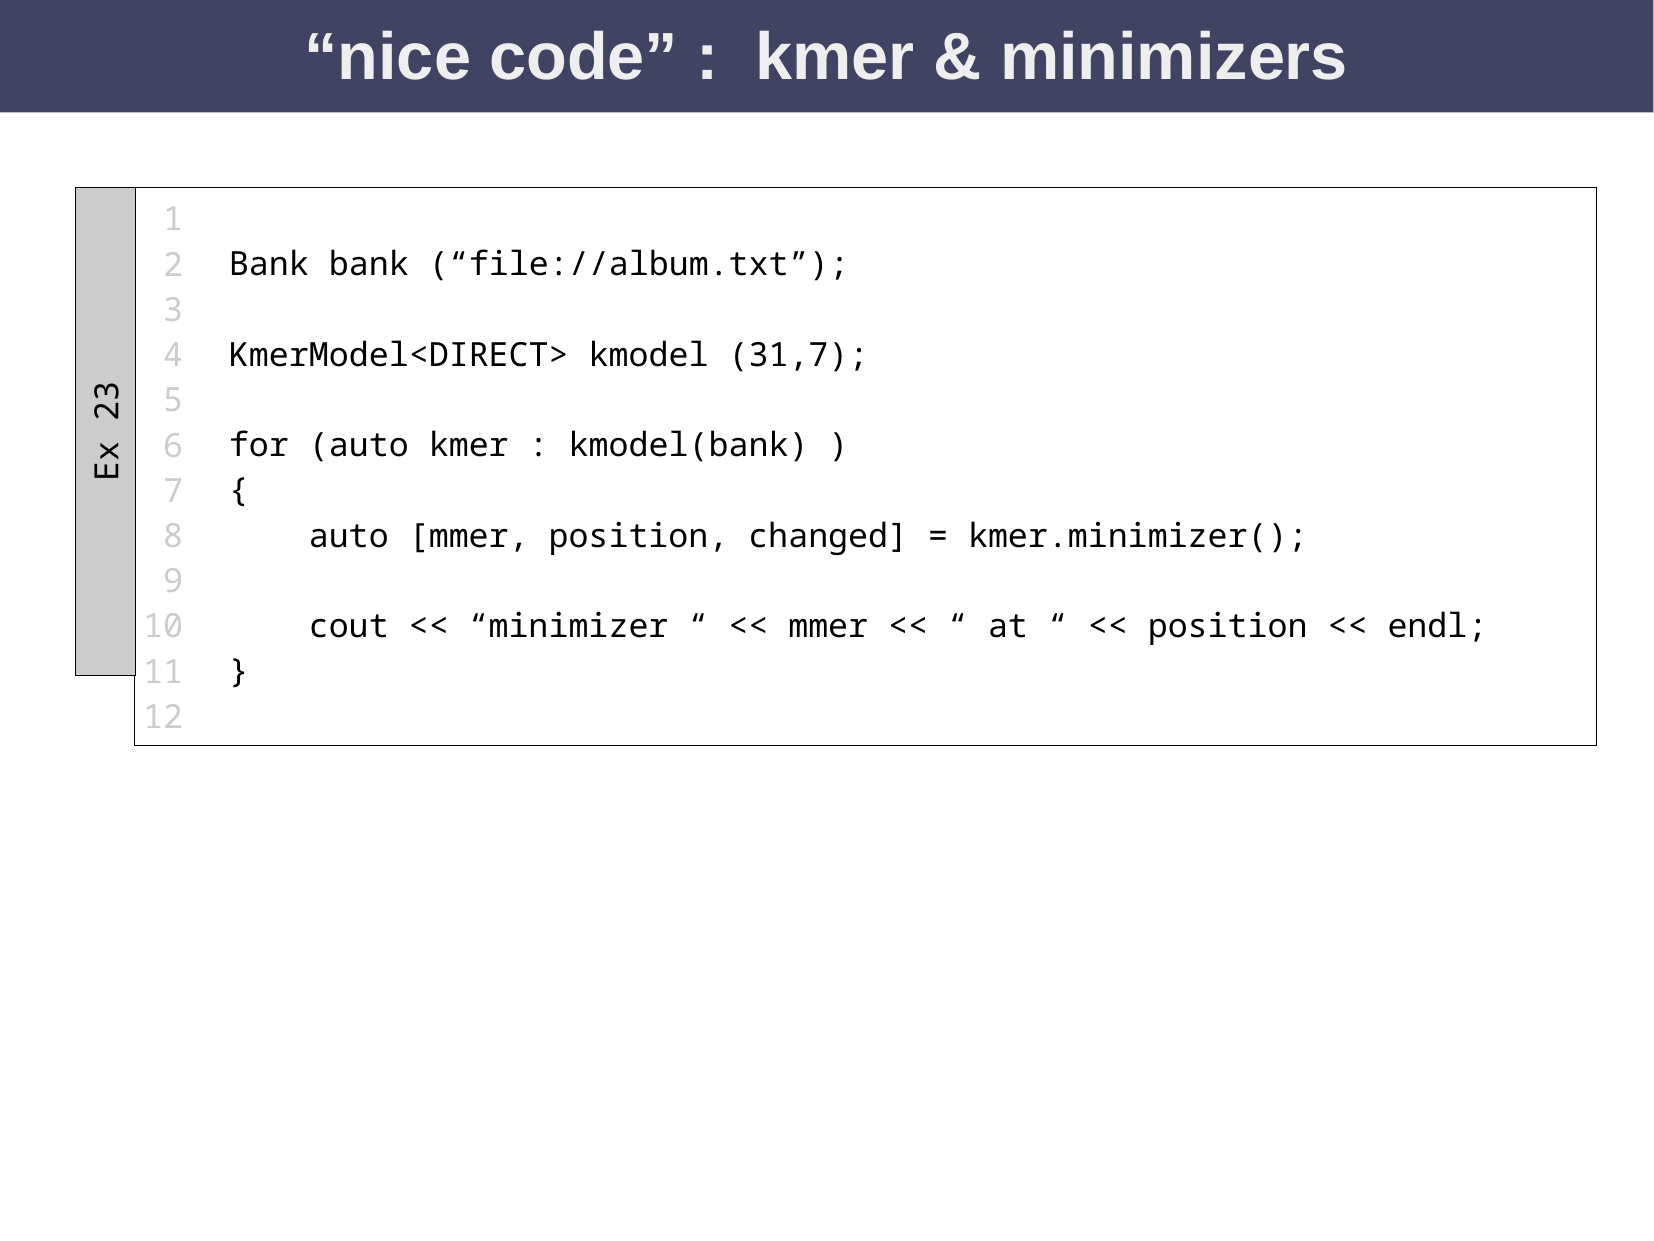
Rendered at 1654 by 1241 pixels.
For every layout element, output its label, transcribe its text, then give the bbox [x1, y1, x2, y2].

text_box Ex 23 [75, 187, 128, 676]
text_box 1 2 3 4 5 6 7 8 9 10 11 12 [128, 187, 204, 676]
text_box Bank bank (“file://album.txt”); KmerModel<DIRECT> kmodel (31,7); for (auto kmer : kmodel(bank) ) { auto [mmer, position, changed] = kmer.minimizer(); cout << “minimizer “ << mmer << “ at “ << position << endl; } [204, 187, 1597, 676]
text_box “nice code” : kmer & minimizers [0, 0, 1654, 113]
